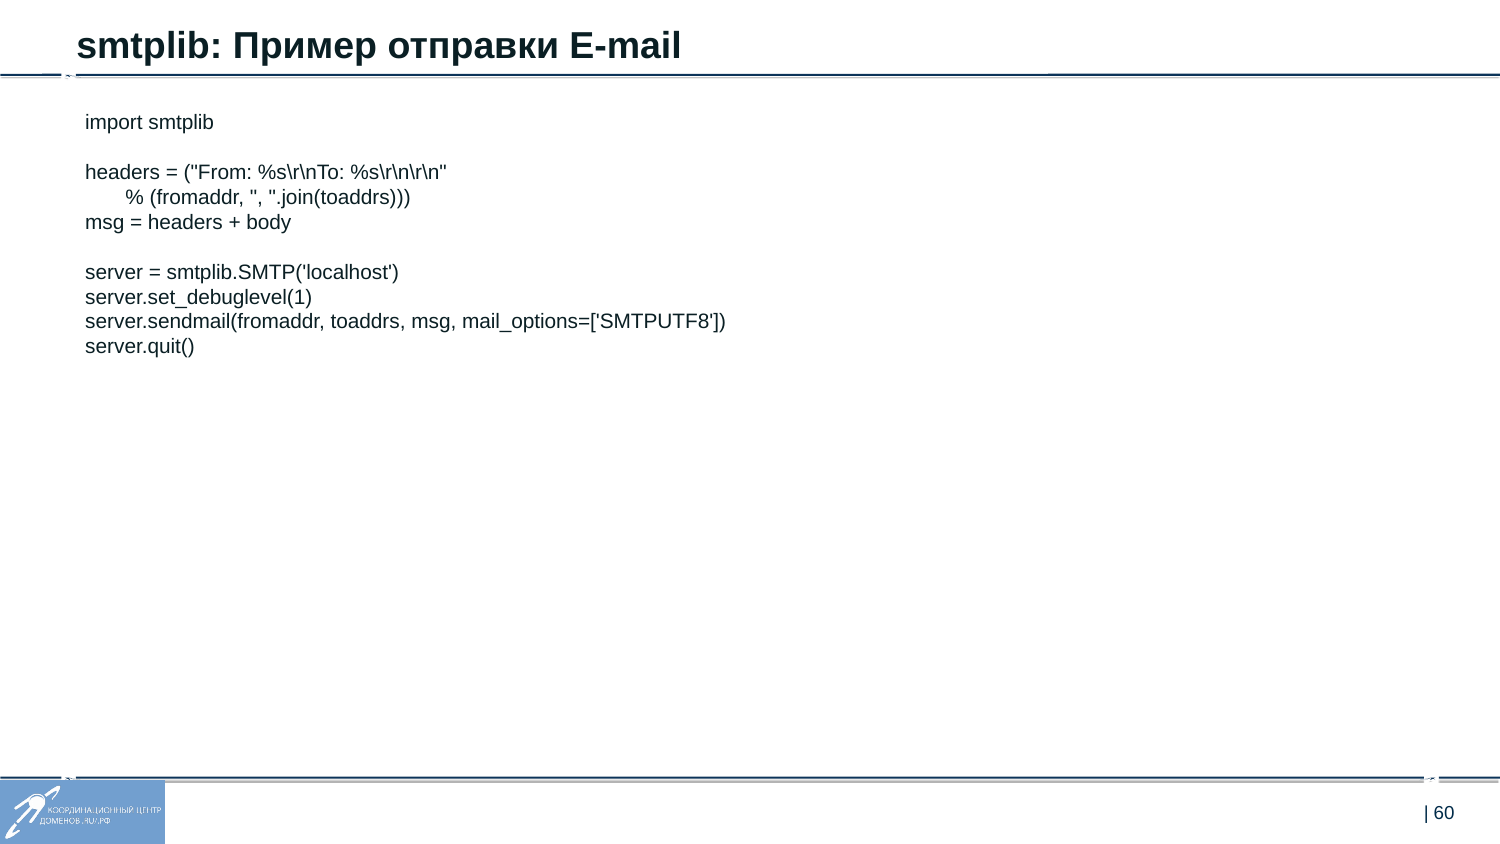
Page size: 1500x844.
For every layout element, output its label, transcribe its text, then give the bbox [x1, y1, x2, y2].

list import smtplib headers = ("From: %s\r\nTo: %s\r\n\r\n" % (fromaddr, ", ".join(toaddrs))) msg = headers + body server = smtplib.SMTP('localhost') server.set_debuglevel(1) server.sendmail(fromaddr, toaddrs, msg, mail_options=['SMTPUTF8']) server.quit() [70, 93, 1368, 656]
title smtplib: Пример отправки E-mail [61, 5, 1376, 62]
picture [0, 779, 166, 844]
